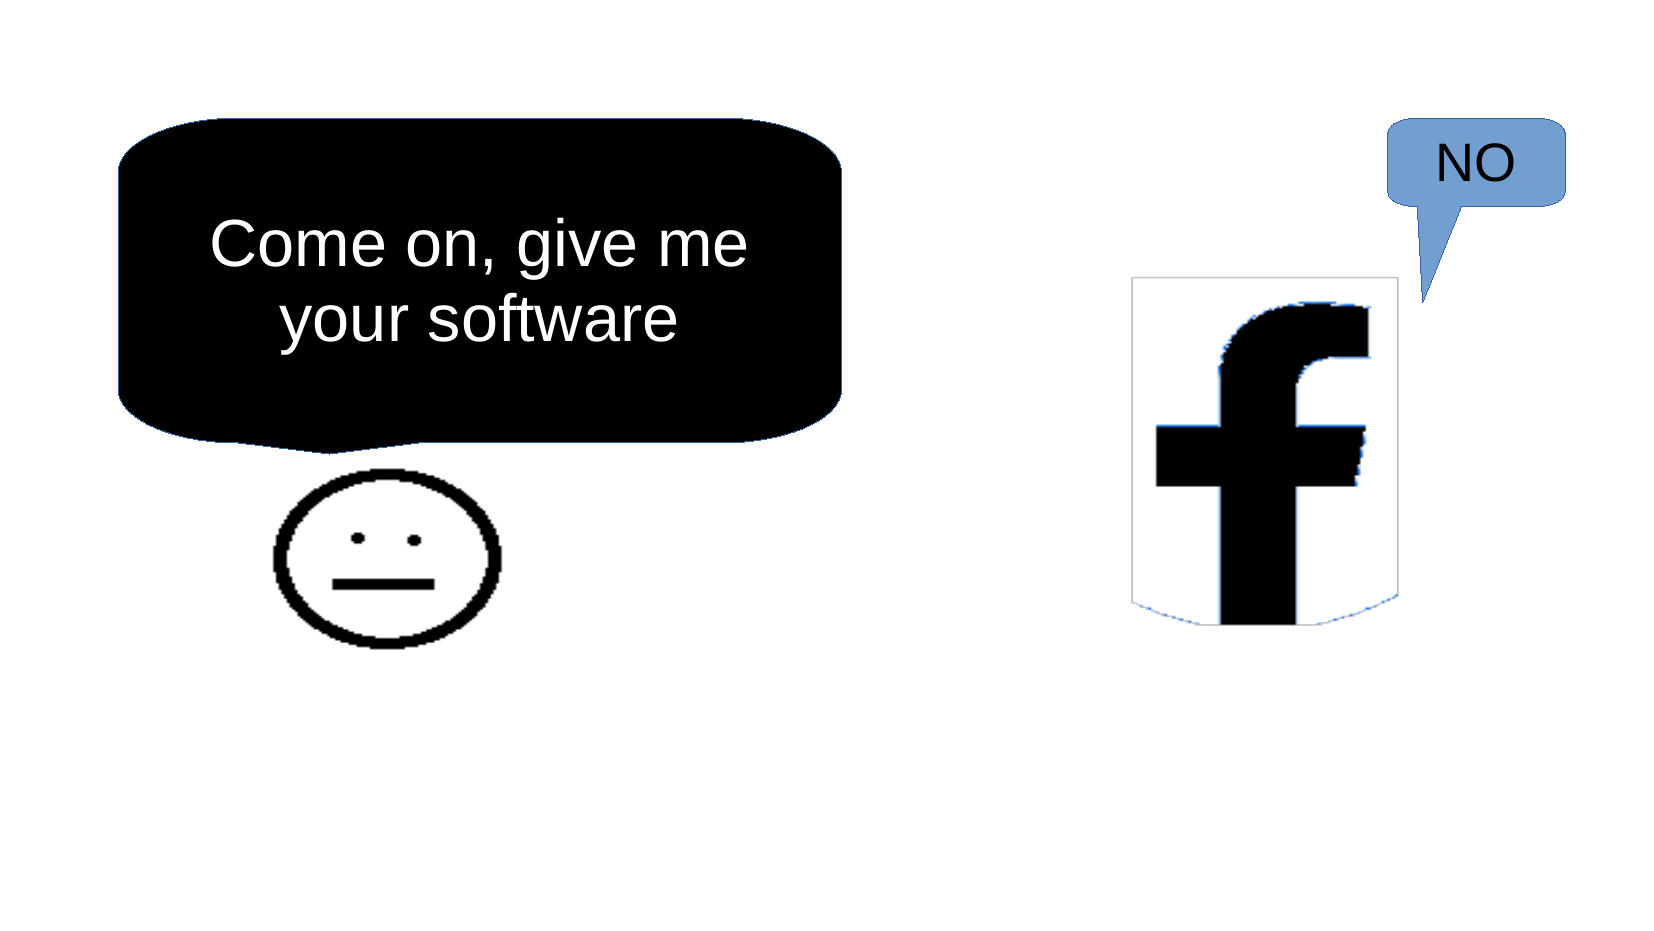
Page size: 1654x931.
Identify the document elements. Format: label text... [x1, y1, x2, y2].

text_box Come on, give me your software [118, 118, 842, 455]
text_box NO [1387, 118, 1566, 303]
picture [132, 56, 1506, 931]
